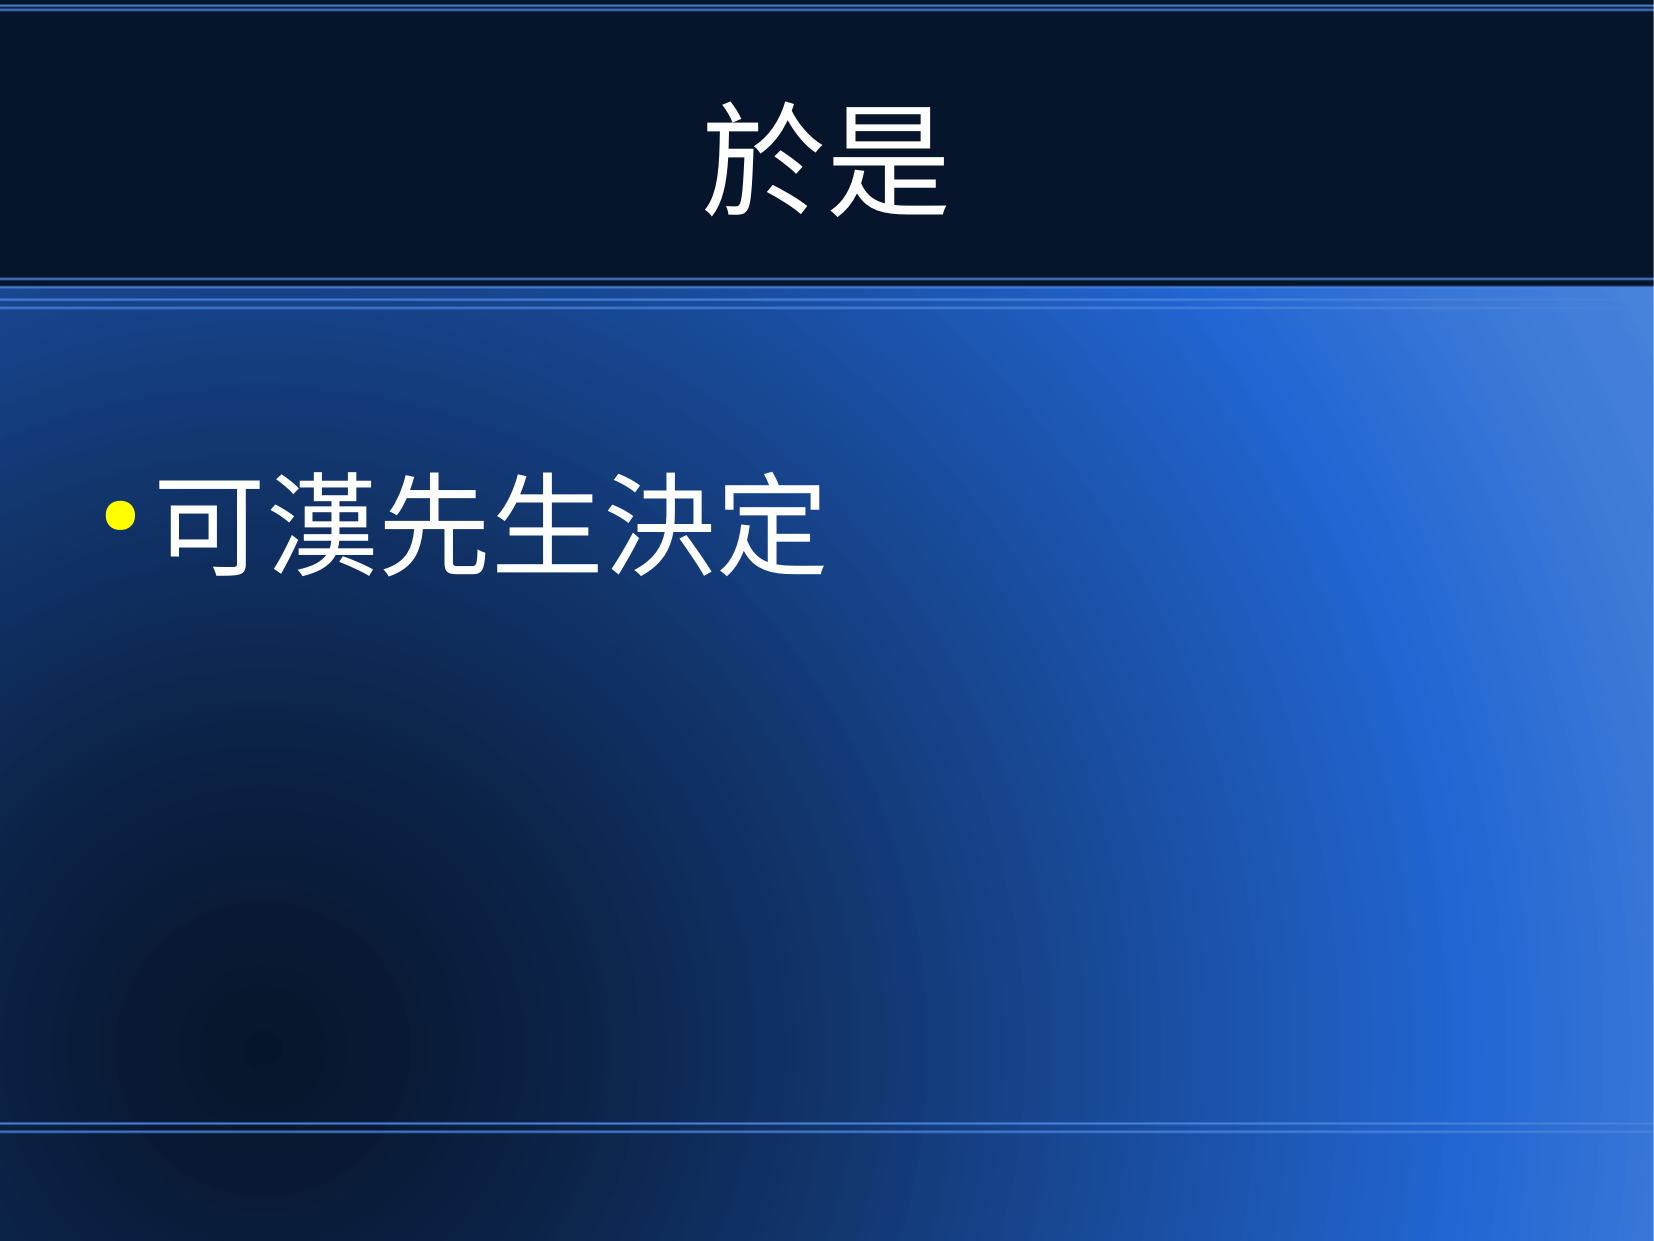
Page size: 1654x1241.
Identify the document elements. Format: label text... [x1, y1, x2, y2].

list 可漢先生決定 [82, 355, 1571, 1075]
picture [0, 0, 1654, 1241]
title 於是 [82, 49, 1571, 257]
